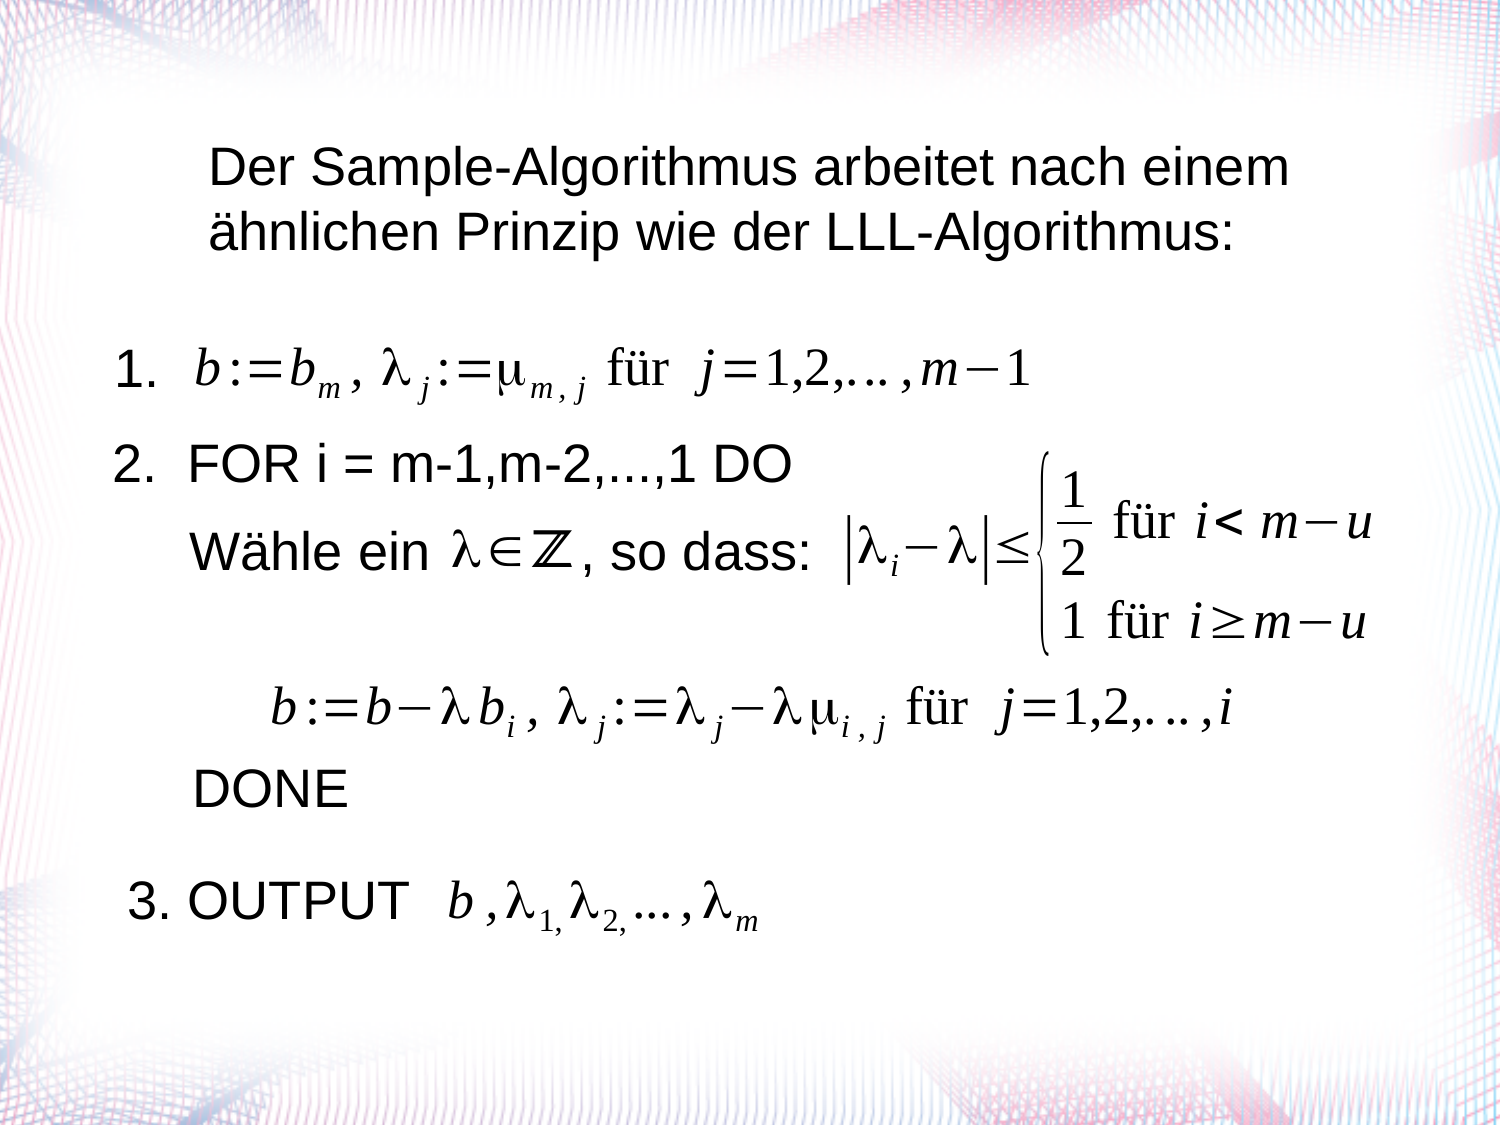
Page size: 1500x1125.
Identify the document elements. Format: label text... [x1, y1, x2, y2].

text_box 2. FOR i = m-1,m-2,...,1 DO [97, 420, 810, 501]
chart [832, 450, 1380, 660]
chart [264, 676, 1240, 745]
picture [0, 0, 1500, 1125]
text_box Der Sample-Algorithmus arbeitet nach einem ähnlichen Prinzip wie der LLL-Algorithmus: [193, 123, 1323, 269]
chart [441, 870, 764, 938]
text_box Wähle ein , so dass: [174, 508, 828, 589]
chart [188, 337, 1039, 405]
text_box DONE [177, 746, 365, 826]
chart [443, 519, 581, 579]
text_box 3. OUTPUT [112, 857, 501, 938]
text_box 1. [99, 325, 175, 406]
